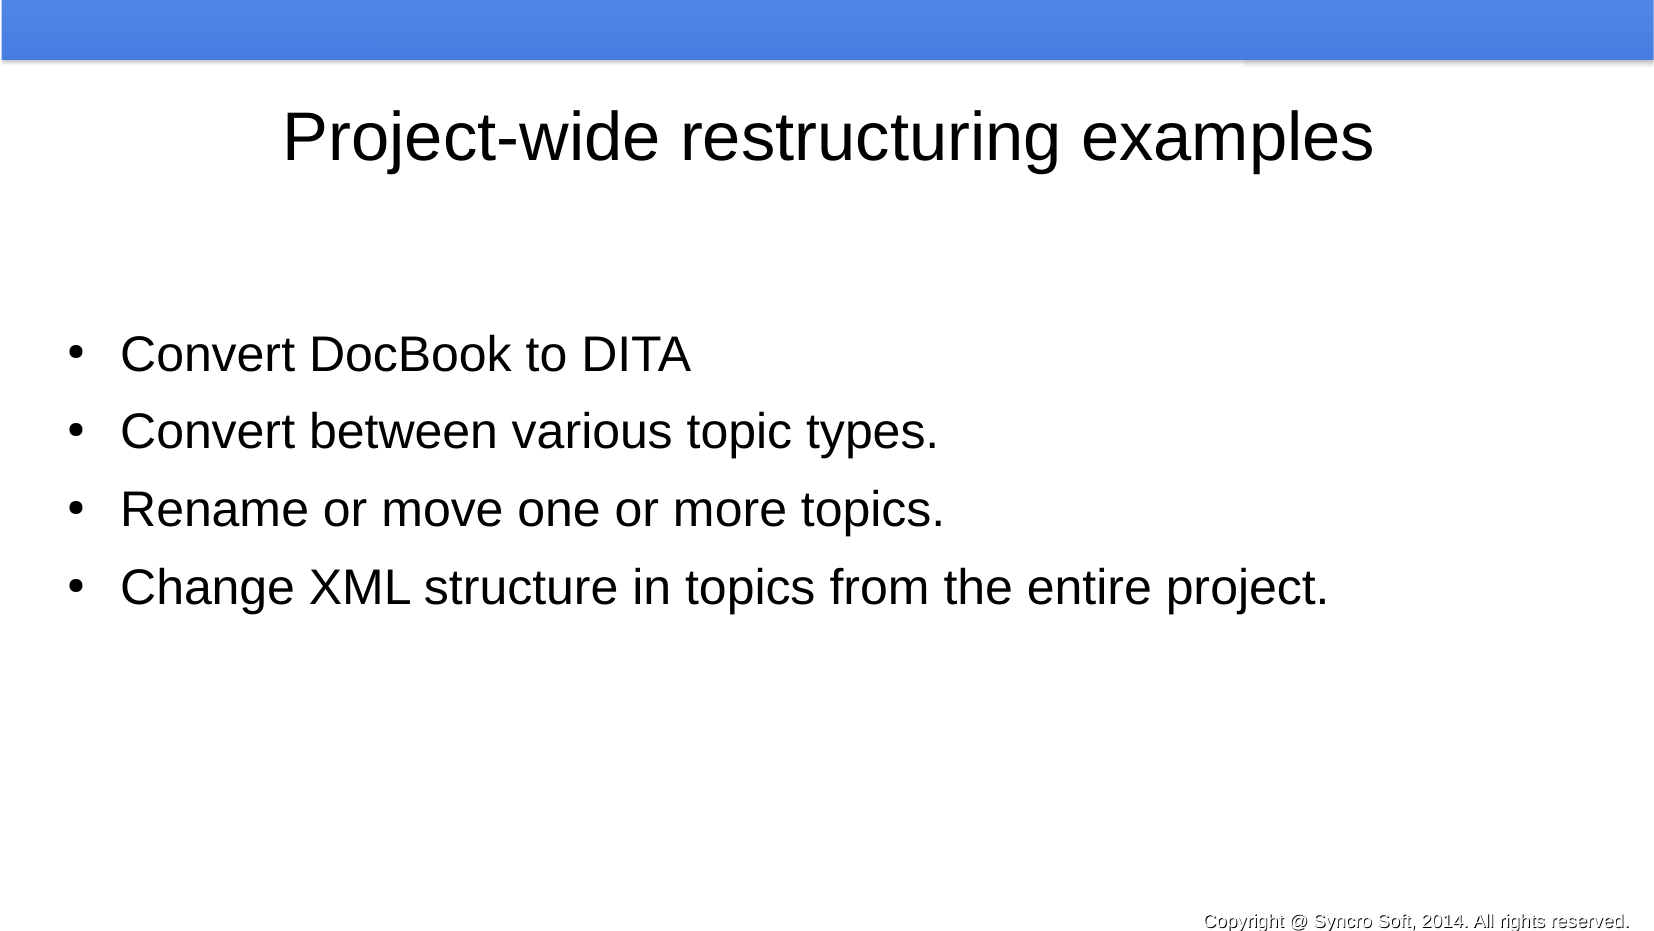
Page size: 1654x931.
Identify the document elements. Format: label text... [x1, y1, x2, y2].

picture [1, 0, 1654, 67]
title Project-wide restructuring examples [82, 59, 1571, 215]
list Convert DocBook to DITA Convert between various topic types. Rename or move one or more topics. Change XML structure in topics from the entire project. [49, 248, 1538, 788]
